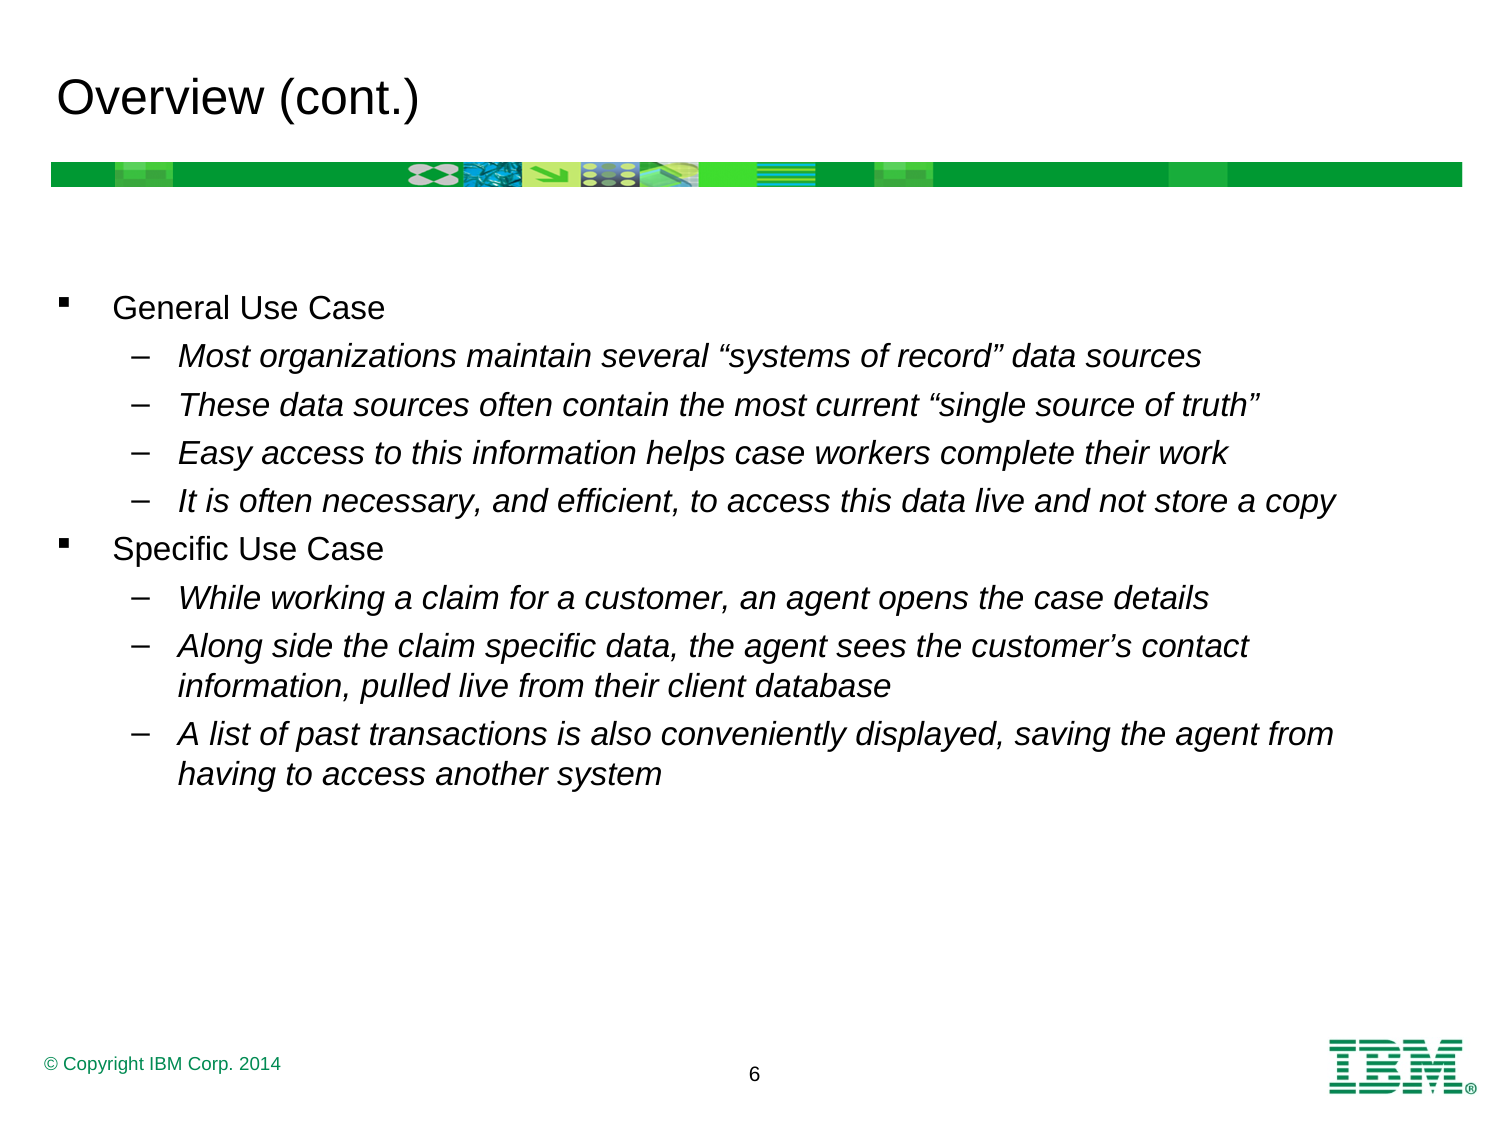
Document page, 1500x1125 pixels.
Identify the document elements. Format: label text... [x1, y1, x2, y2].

text_box General Use Case Most organizations maintain several “systems of record” data sources These data sources often contain the most current “single source of truth” Easy access to this information helps case workers complete their work It is often necessary, and efficient, to access this data live and not store a copy Specific Use Case While working a claim for a customer, an agent opens the case details Along side the claim specific data, the agent sees the customer’s contact information, pulled live from their client database A list of past transactions is also conveniently displayed, saving the agent from having to access another system [41, 278, 1438, 1029]
picture [50, 165, 1463, 189]
picture [1327, 1037, 1479, 1096]
text_box Overview (cont.) [41, 31, 1500, 165]
text_box <number> [425, 1052, 776, 1113]
